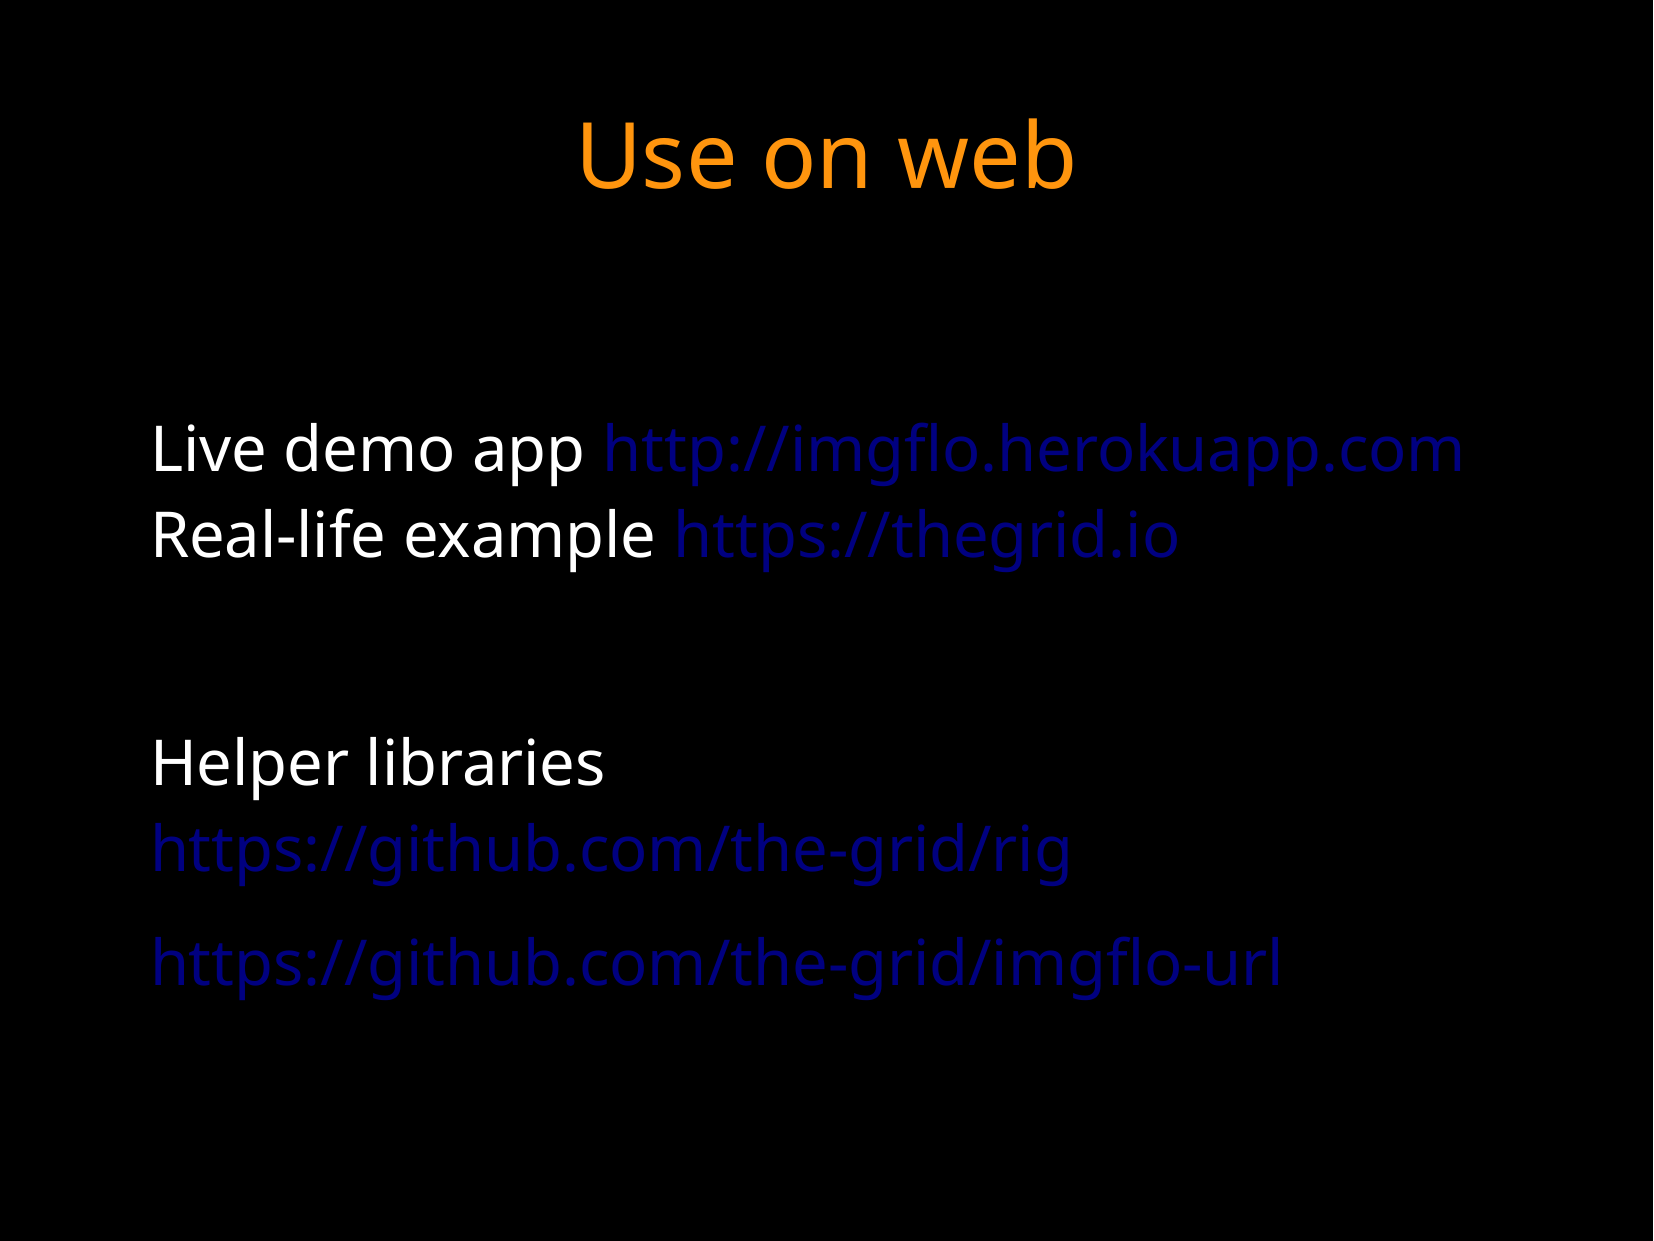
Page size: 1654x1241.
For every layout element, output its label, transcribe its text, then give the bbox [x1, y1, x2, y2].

list Live demo app http://imgflo.herokuapp.com Real-life example https://thegrid.io Helper libraries https://github.com/the-grid/rig https://github.com/the-grid/imgflo-url [82, 290, 1571, 1010]
title Use on web [82, 49, 1571, 257]
